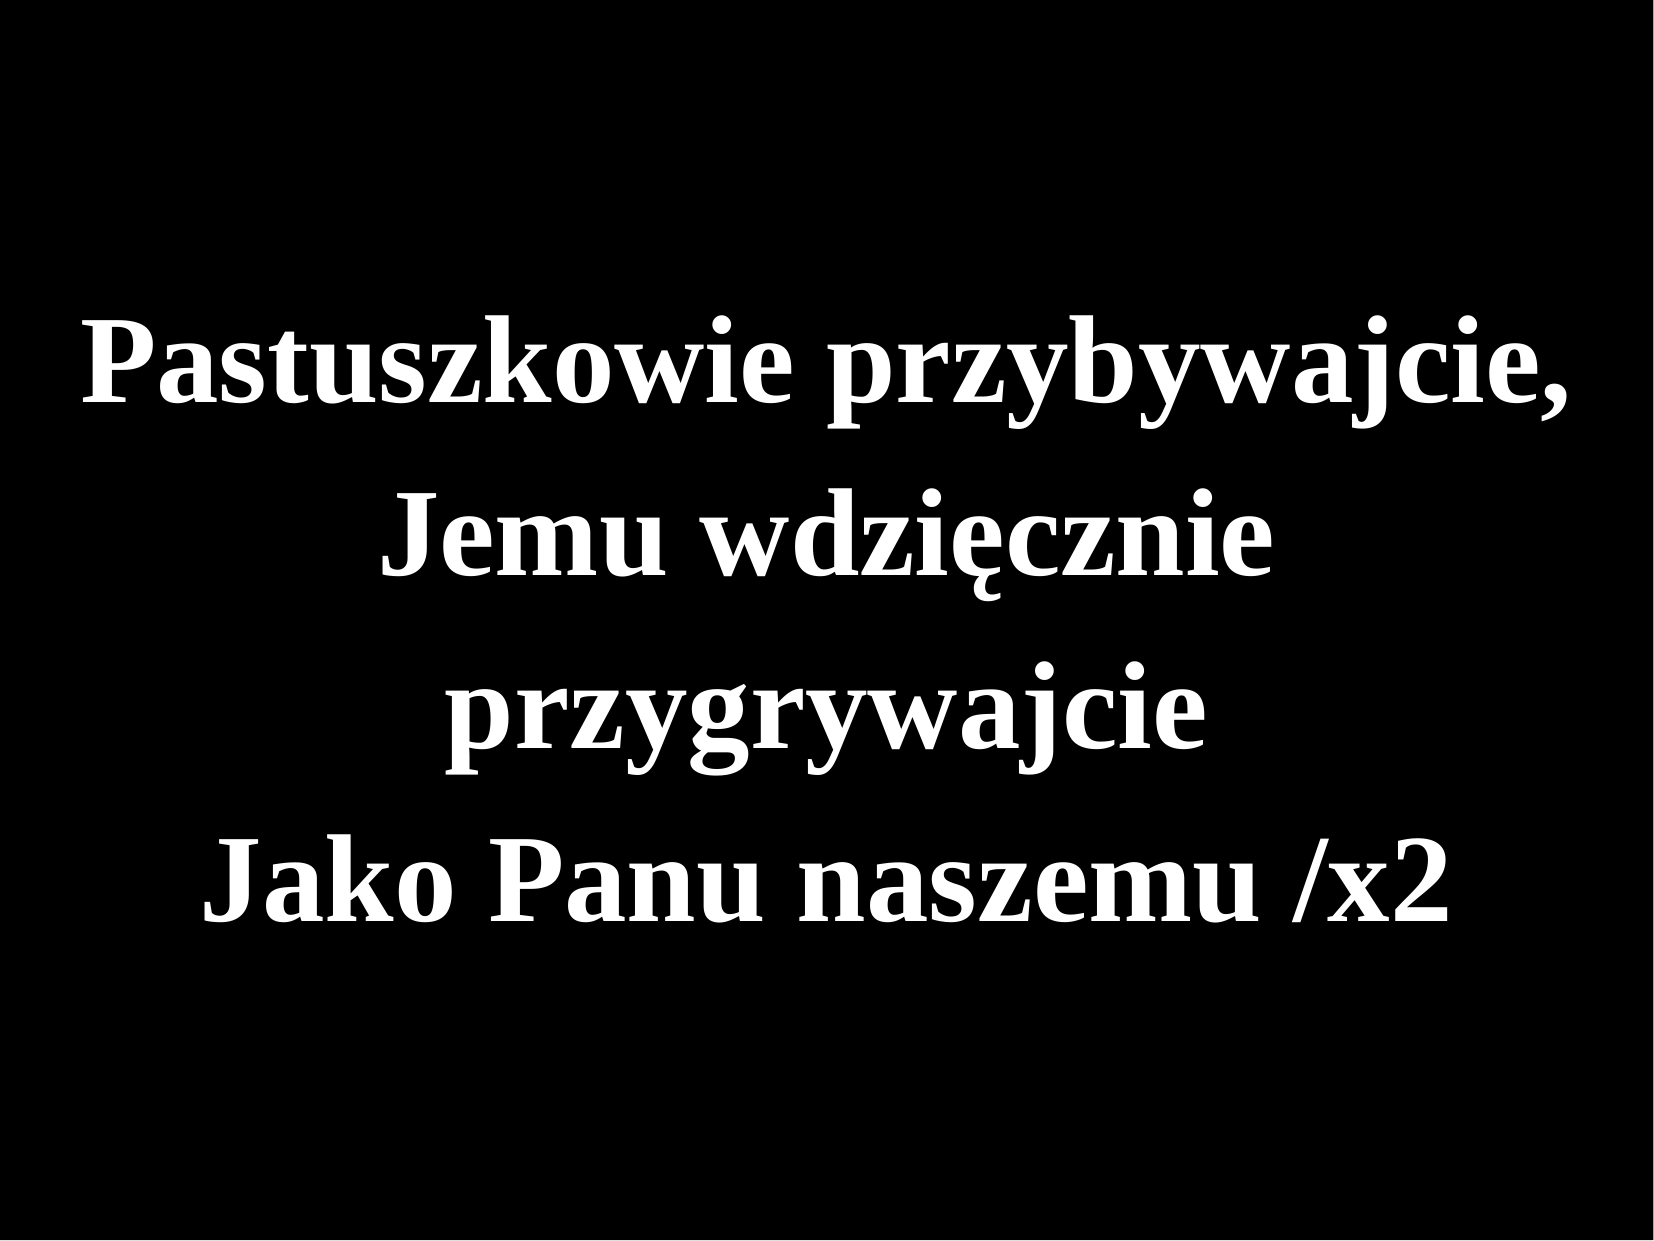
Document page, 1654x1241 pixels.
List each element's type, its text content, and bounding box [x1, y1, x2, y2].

title Pastuszkowie przybywajcie, ppp Jemu wdzięcznie ppp przygrywajcie ppp Jako Panu naszemu /x2 [0, 0, 1654, 1241]
